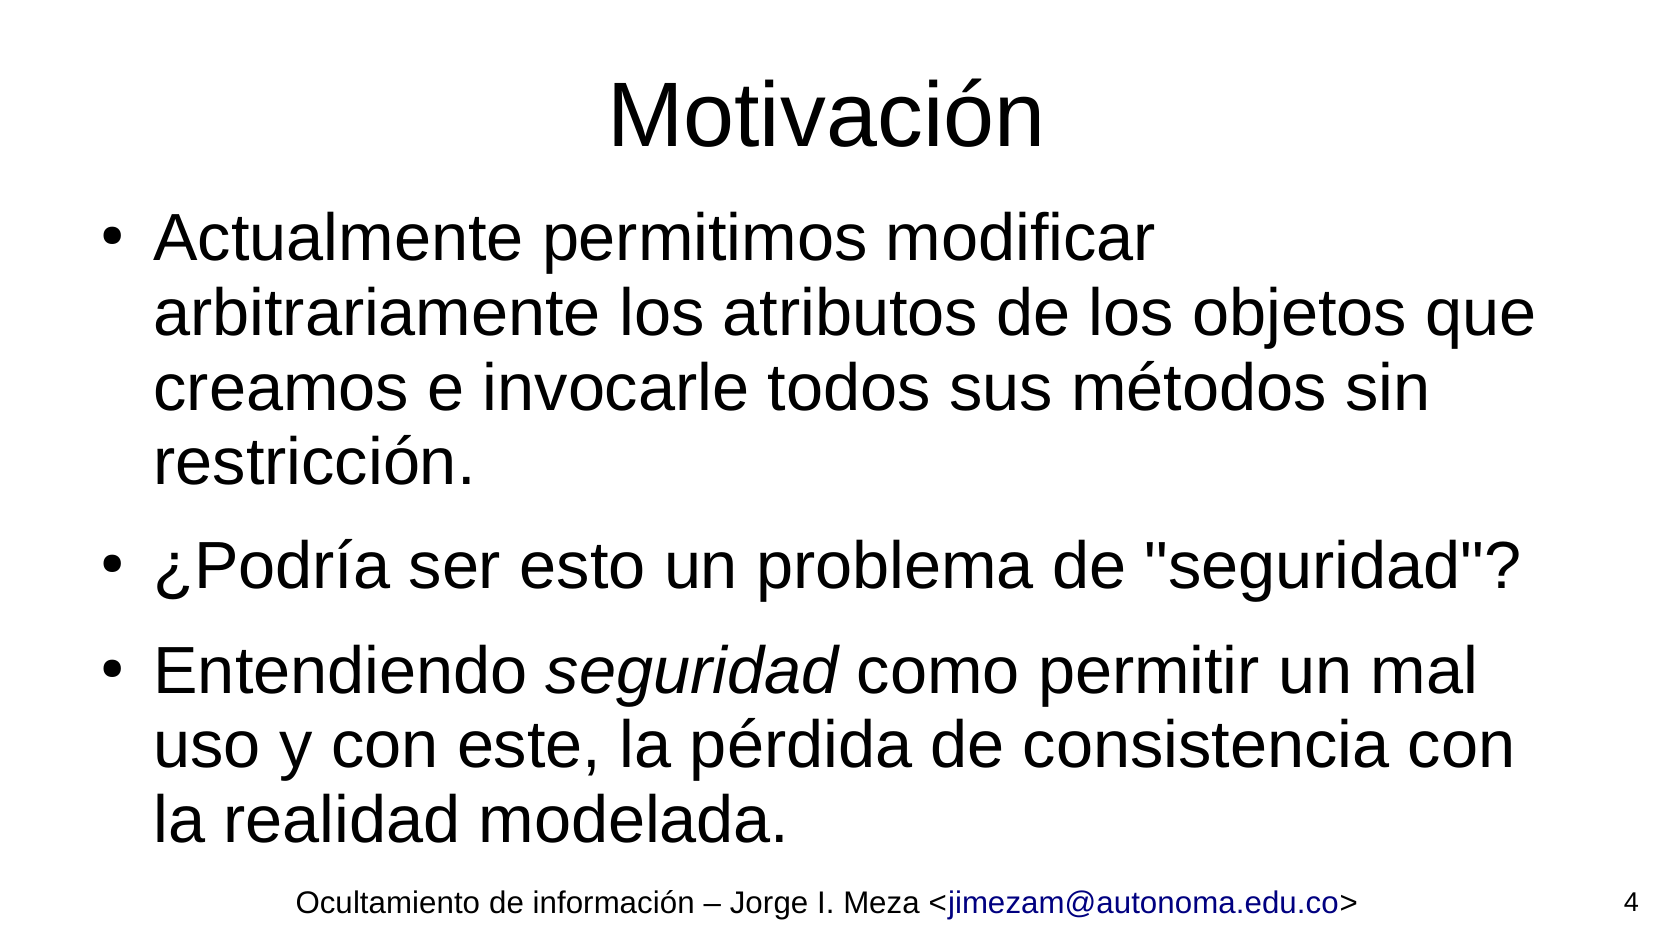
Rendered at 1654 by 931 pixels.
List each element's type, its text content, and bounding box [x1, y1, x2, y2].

title Motivación [82, 37, 1571, 193]
list Actualmente permitimos modificar arbitrariamente los atributos de los objetos que creamos e invocarle todos sus métodos sin restricción. ¿Podría ser esto un problema de "seguridad"? Entendiendo seguridad como permitir un mal uso y con este, la pérdida de consistencia con la realidad modelada. [82, 199, 1571, 861]
